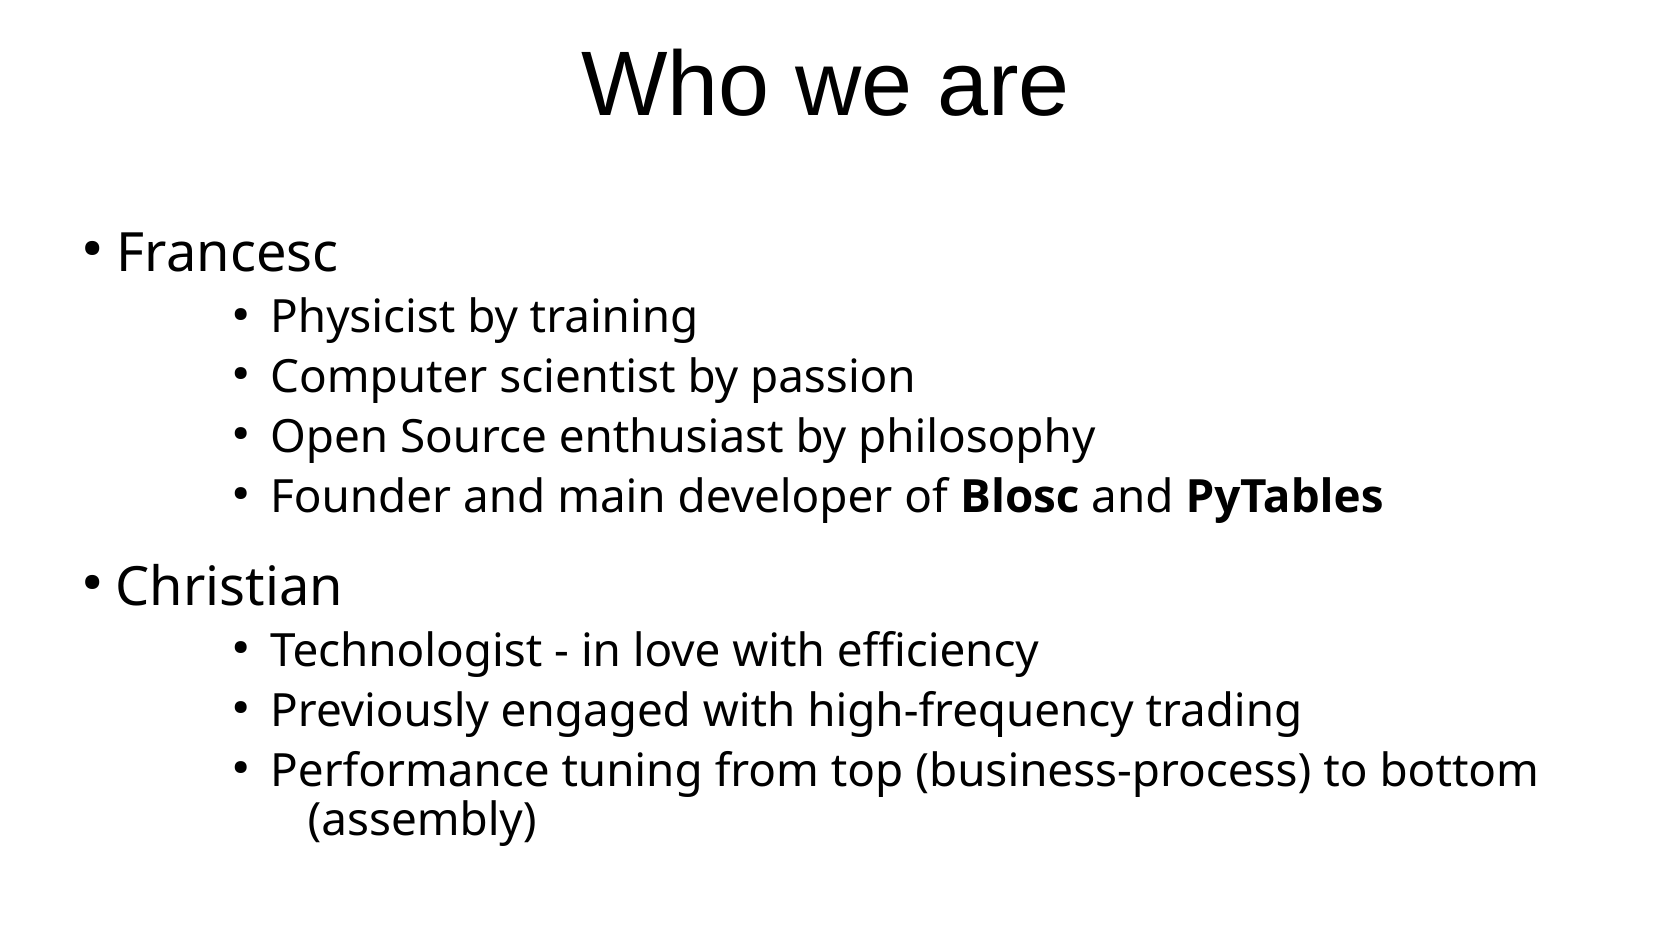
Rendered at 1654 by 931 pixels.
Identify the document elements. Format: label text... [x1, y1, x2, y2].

list Francesc Physicist by training Computer scientist by passion Open Source enthusiast by philosophy Founder and main developer of Blosc and PyTables Christian Technologist - in love with efficiency Previously engaged with high-frequency trading Performance tuning from top (business-process) to bottom (assembly) [82, 217, 1571, 875]
text_box Who we are [31, 14, 1621, 144]
